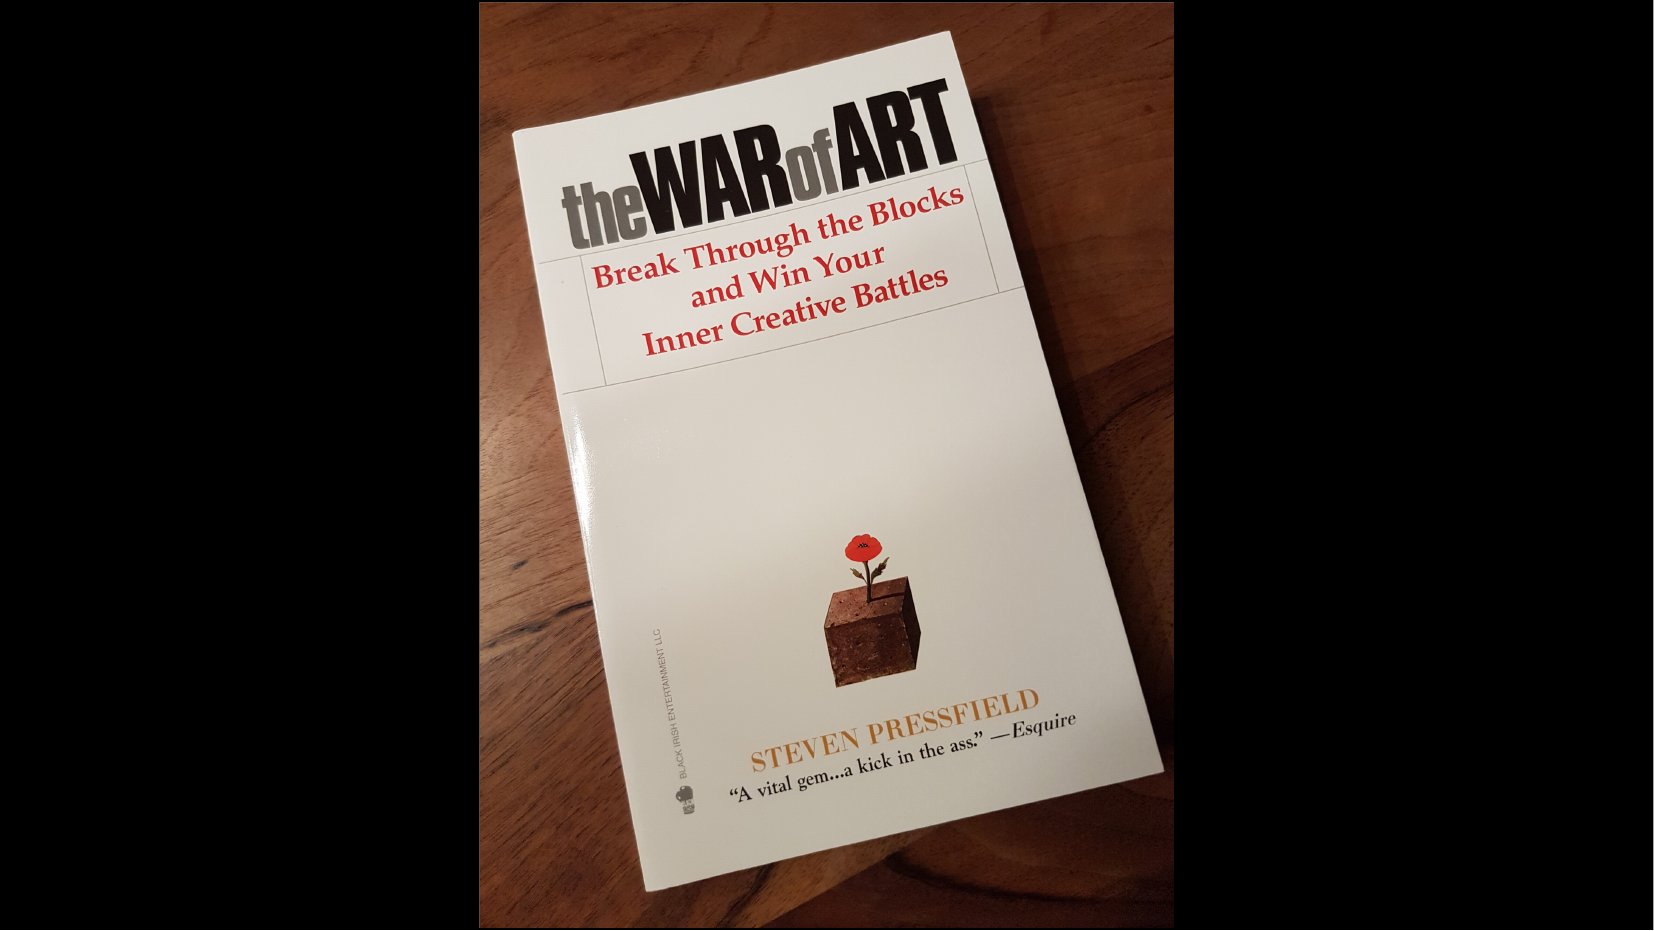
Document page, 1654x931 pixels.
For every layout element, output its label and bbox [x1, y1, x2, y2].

picture [479, 2, 1174, 928]
